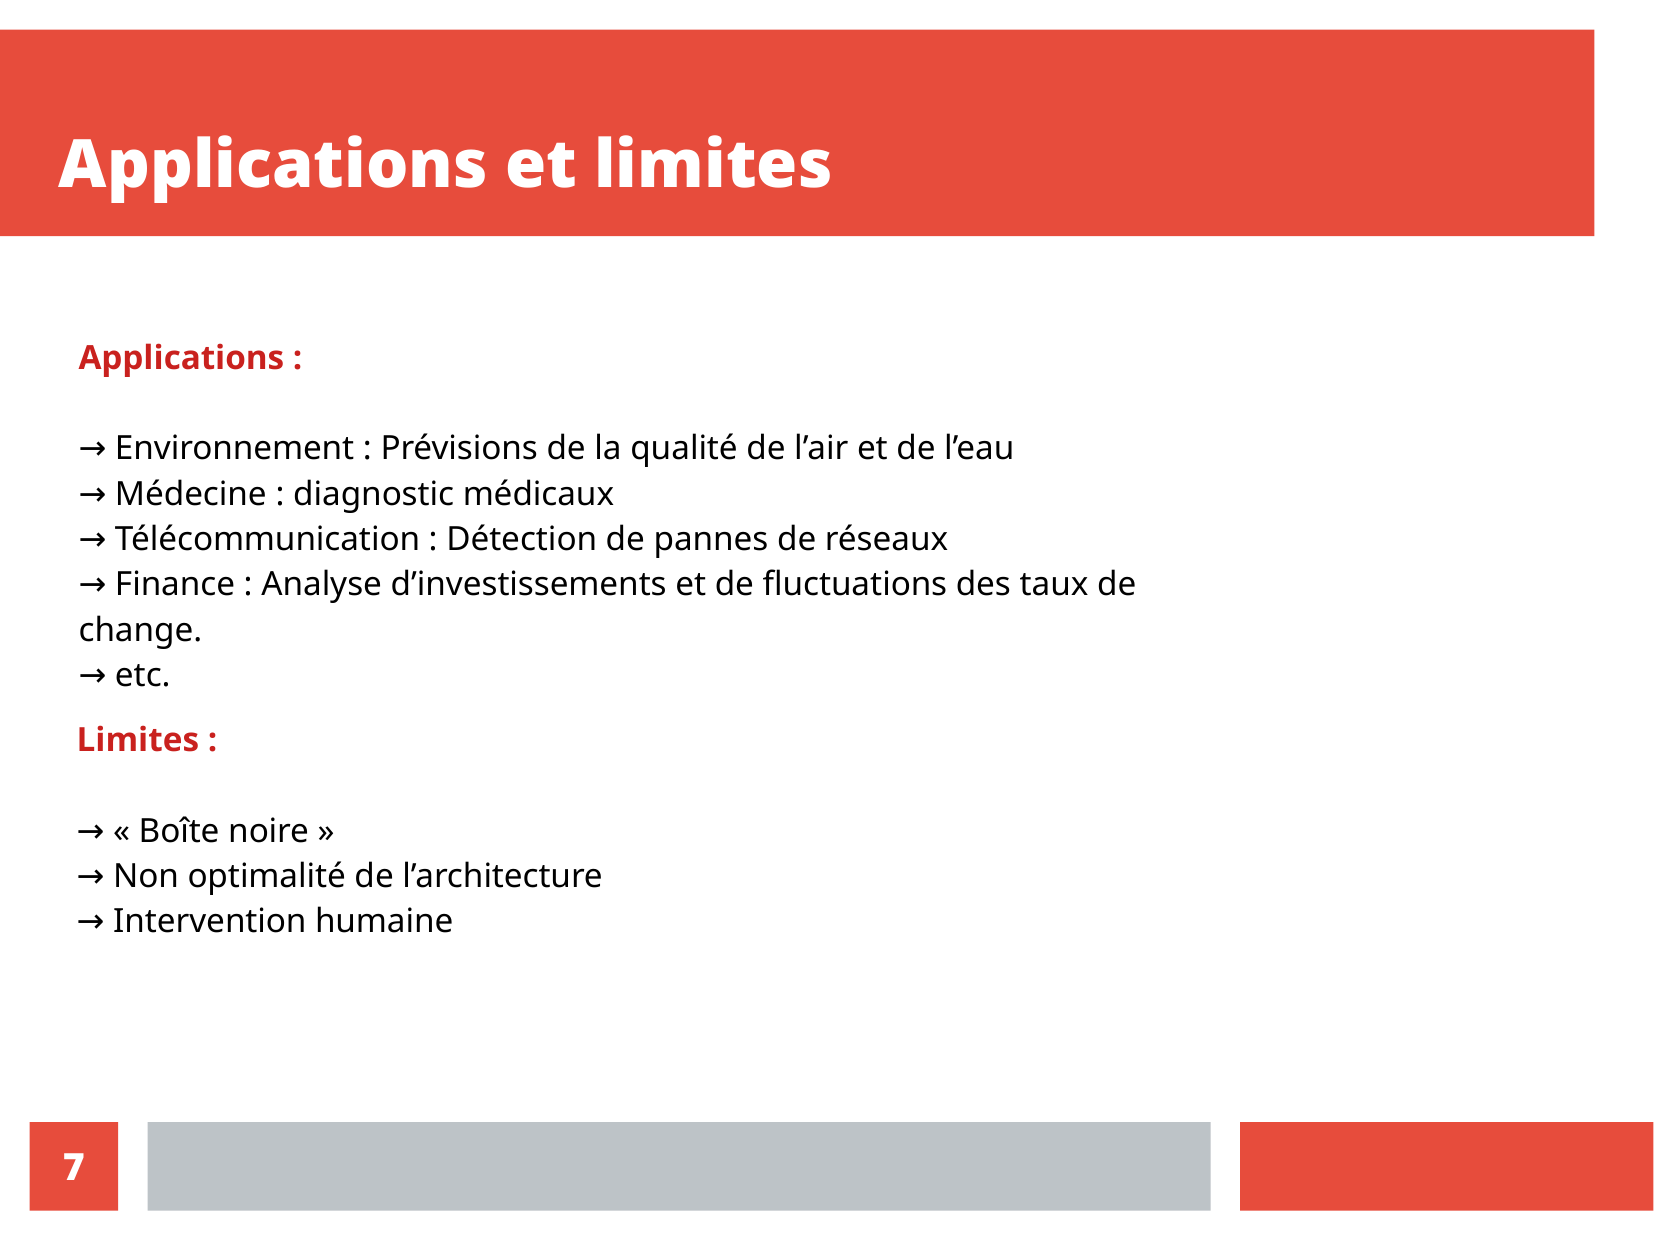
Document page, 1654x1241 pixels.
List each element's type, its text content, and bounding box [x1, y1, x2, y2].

title Applications et limites [59, 59, 1595, 207]
text_box Applications : → Environnement : Prévisions de la qualité de l’air et de l’eau → Médecine : diagnostic médicaux → Télécommunication : Détection de pannes de réseaux → Finance : Analyse d’investissements et de fluctuations des taux de change. → etc. [63, 326, 1252, 650]
text_box Limites : → « Boîte noire » → Non optimalité de l’architecture → Intervention humaine [61, 708, 1170, 917]
